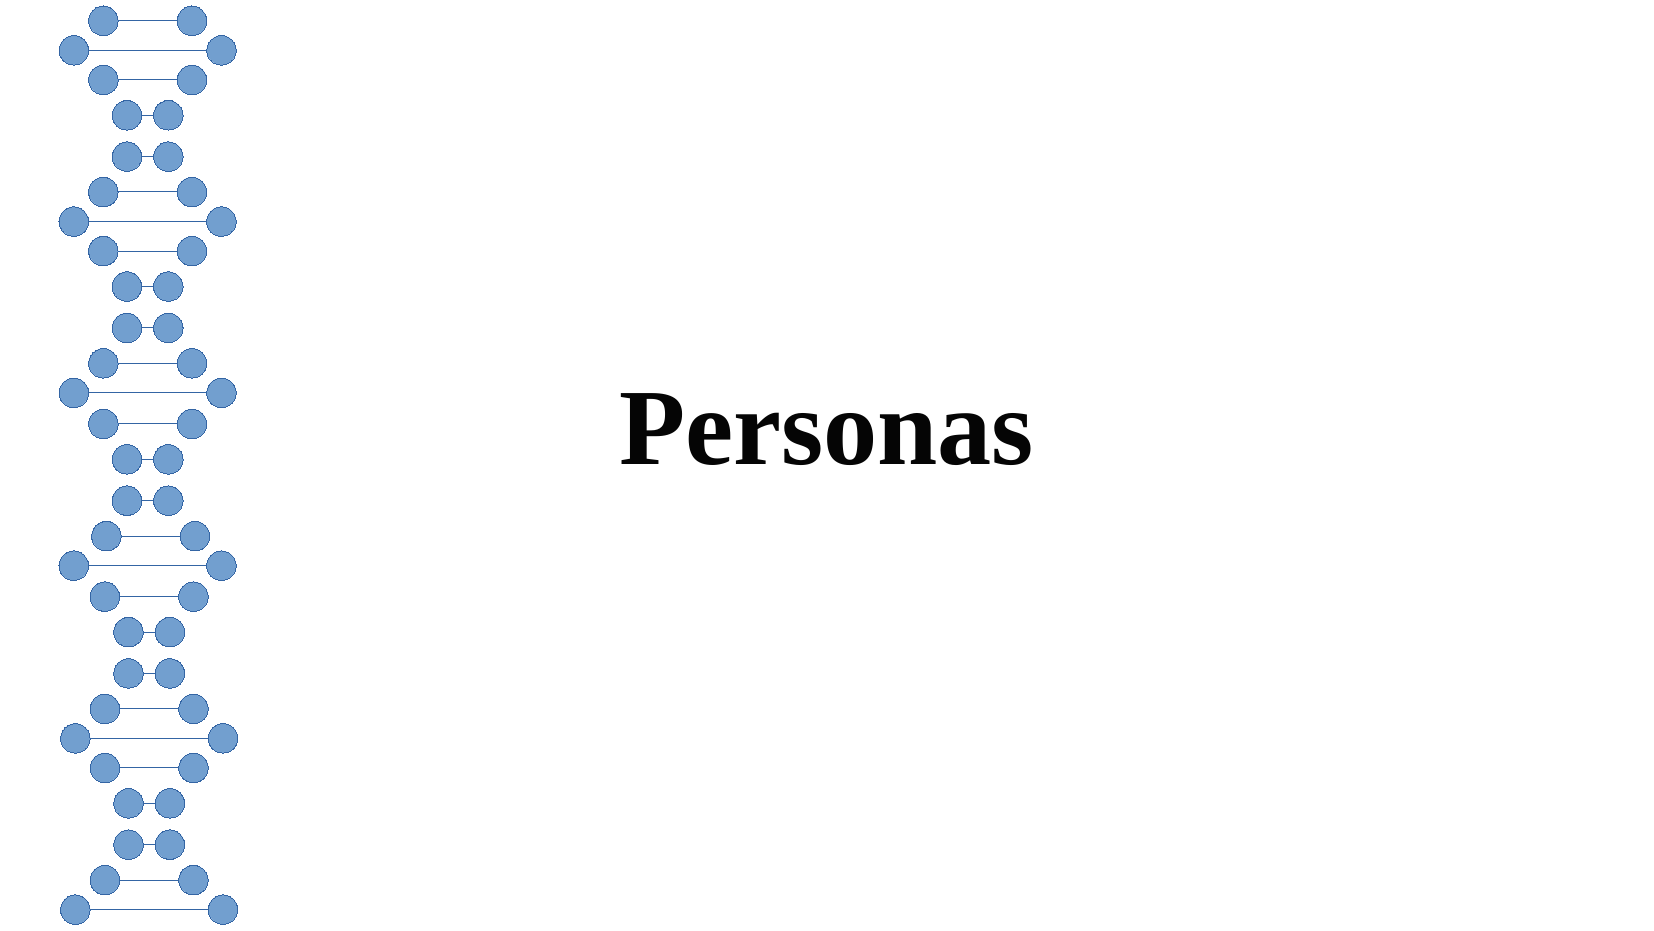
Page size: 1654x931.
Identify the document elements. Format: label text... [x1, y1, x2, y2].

title Personas [29, 29, 1625, 827]
